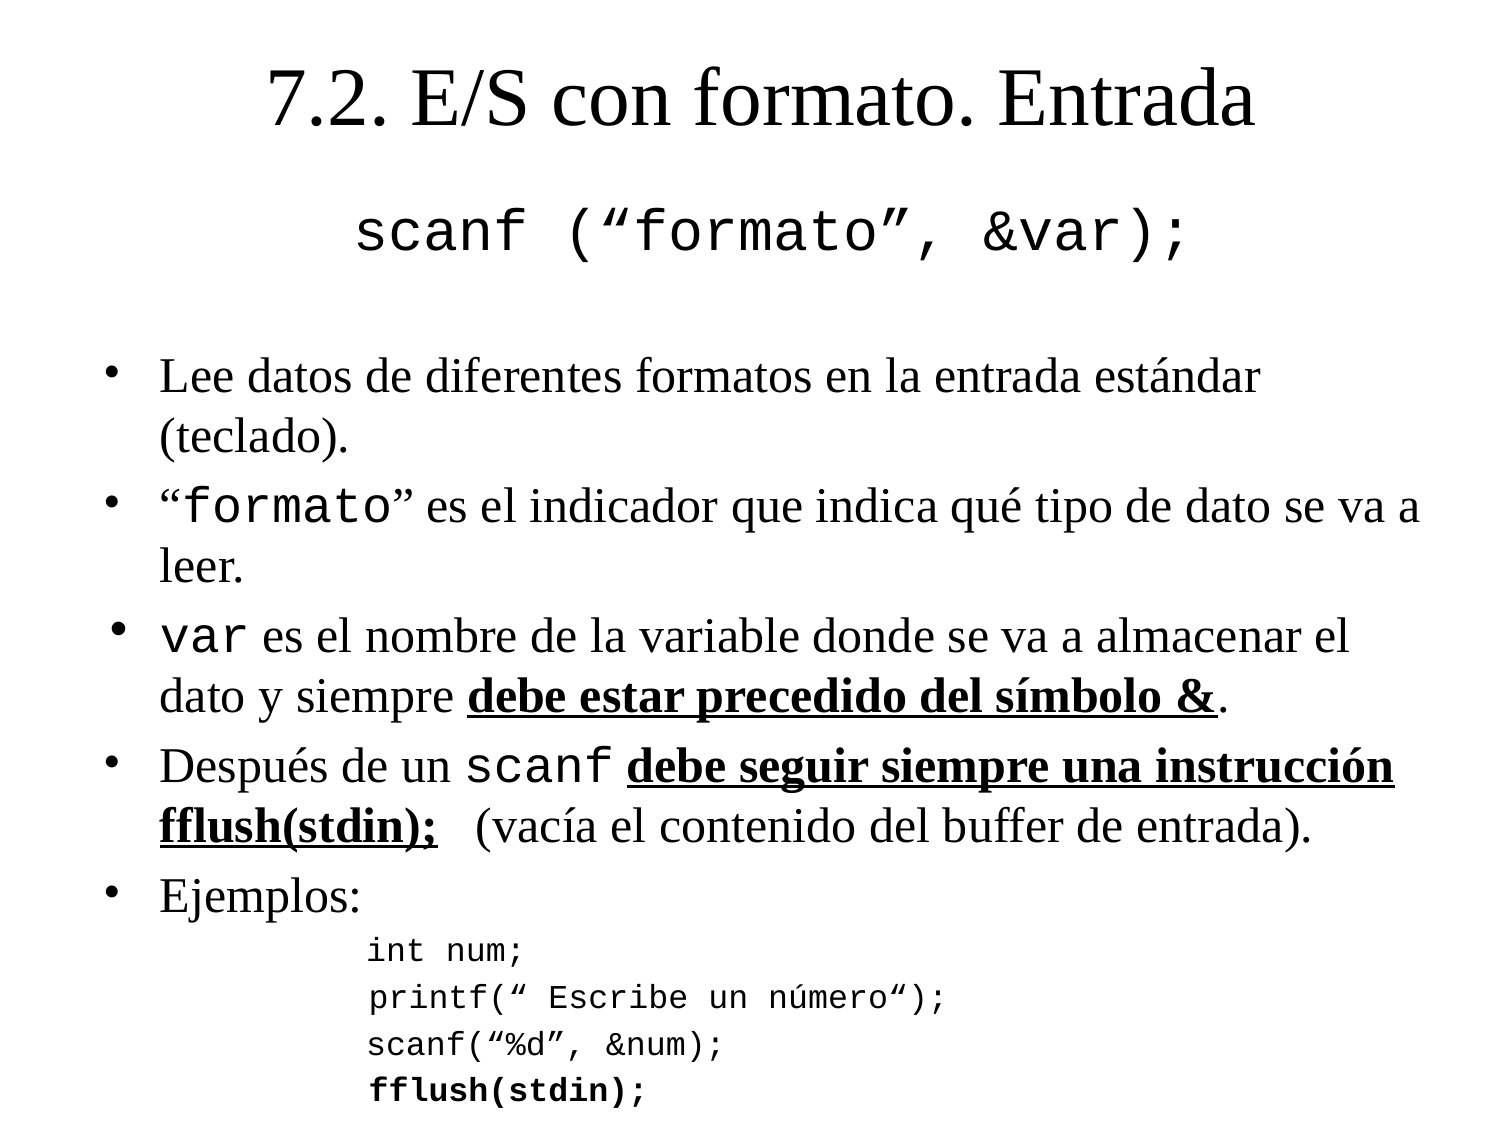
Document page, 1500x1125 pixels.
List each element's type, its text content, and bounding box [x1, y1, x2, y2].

title 7.2. E/S con formato. Entrada [88, 23, 1435, 161]
list scanf (“formato”, &var); Lee datos de diferentes formatos en la entrada estándar (teclado). “formato” es el indicador que indica qué tipo de dato se va a leer. var es el nombre de la variable donde se va a almacenar el dato y siempre debe estar precedido del símbolo &. Después de un scanf debe seguir siempre una instrucción fflush(stdin); (vacía el contenido del buffer de entrada). Ejemplos: int num; printf(“ Escribe un número“); scanf(“%d”, &num); fflush(stdin); [88, 184, 1459, 1083]
